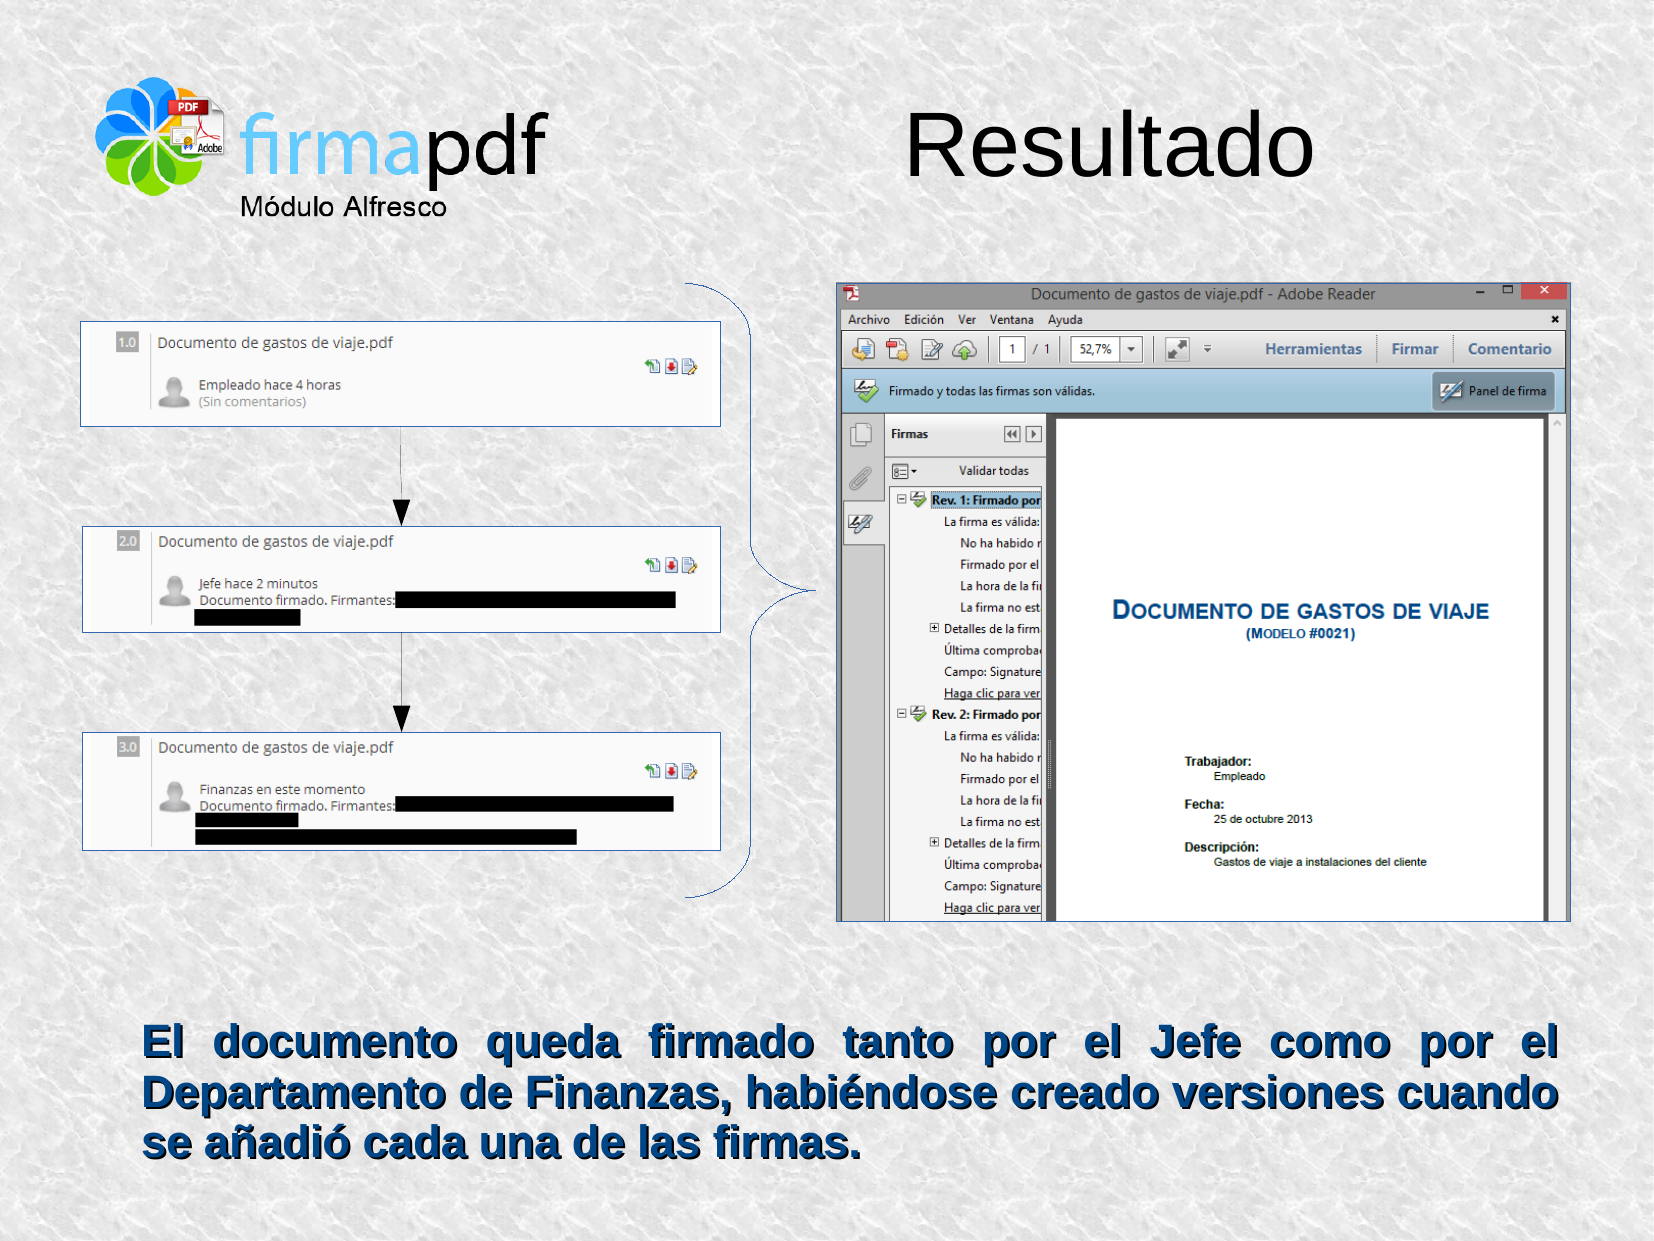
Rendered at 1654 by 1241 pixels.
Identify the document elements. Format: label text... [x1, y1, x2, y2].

picture [0, 0, 1654, 1241]
list El documento queda firmado tanto por el Jefe como por el Departamento de Finanzas, habiéndose creado versiones cuando se añadió cada una de las firmas. [70, 1015, 1560, 1170]
title Resultado [614, 52, 1607, 237]
